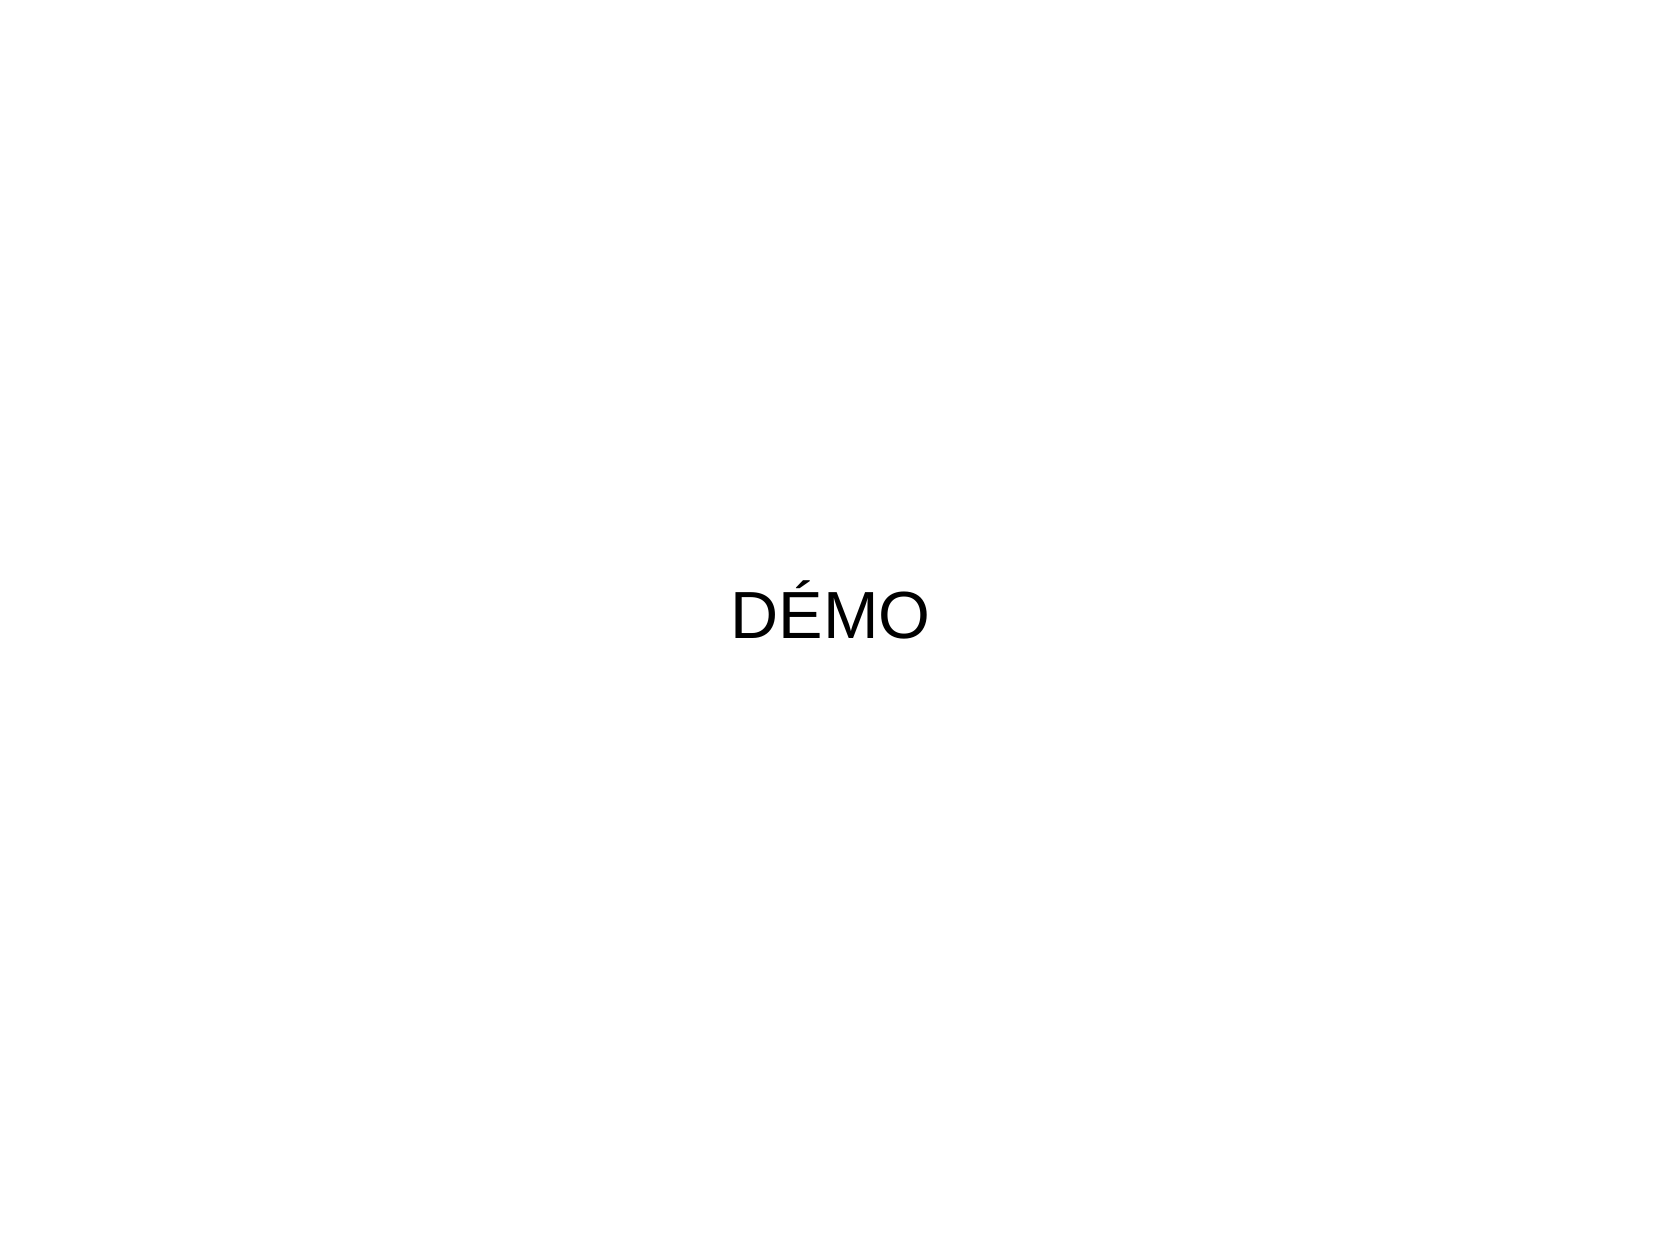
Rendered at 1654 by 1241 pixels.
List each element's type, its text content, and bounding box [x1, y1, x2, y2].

subtitle DÉMO [86, 135, 1576, 1096]
